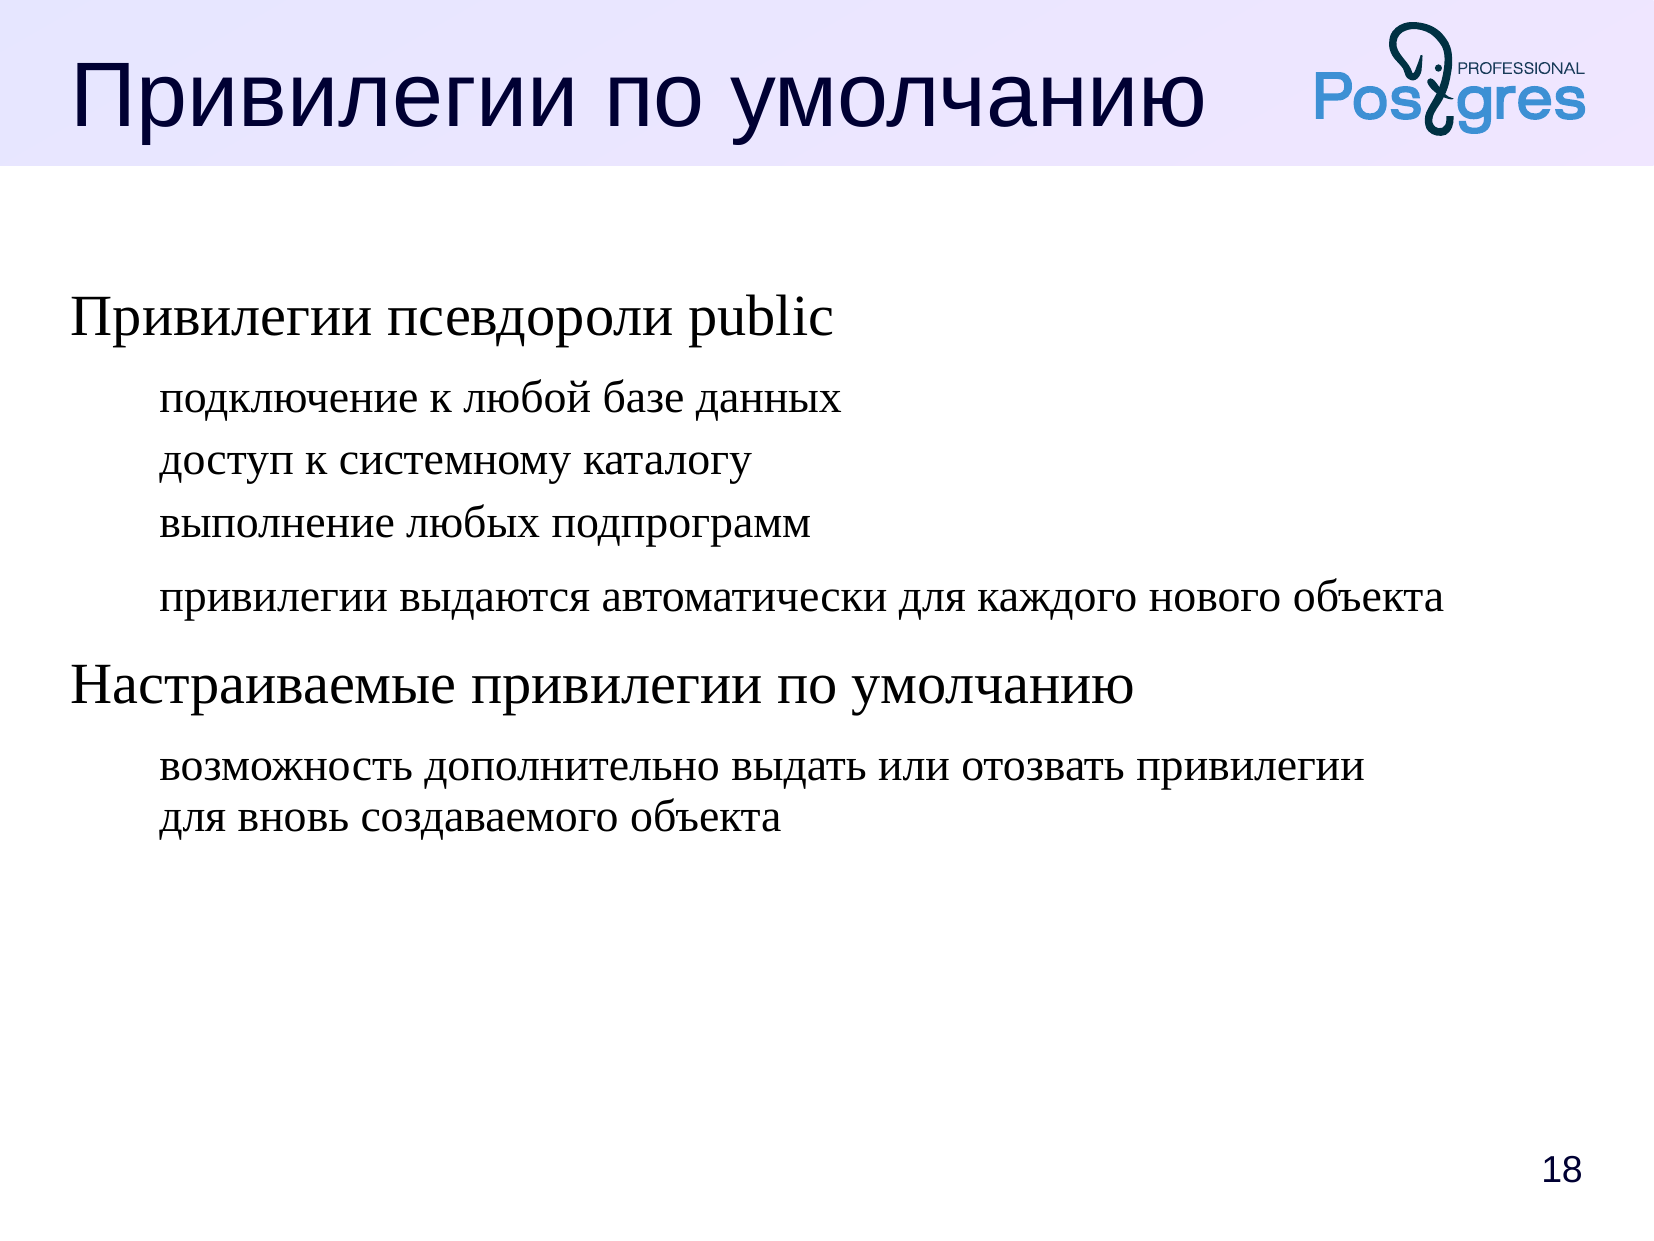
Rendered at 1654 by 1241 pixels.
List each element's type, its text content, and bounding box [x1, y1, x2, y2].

title Привилегии по умолчанию [70, 43, 1241, 147]
list Привилегии псевдороли public подключение к любой базе данных доступ к системному каталогу выполнение любых подпрограмм привилегии выдаются автоматически для каждого нового объекта Настраиваемые привилегии по умолчанию возможность дополнительно выдать или отозвать привилегии для вновь создаваемого объекта [70, 283, 1583, 1134]
